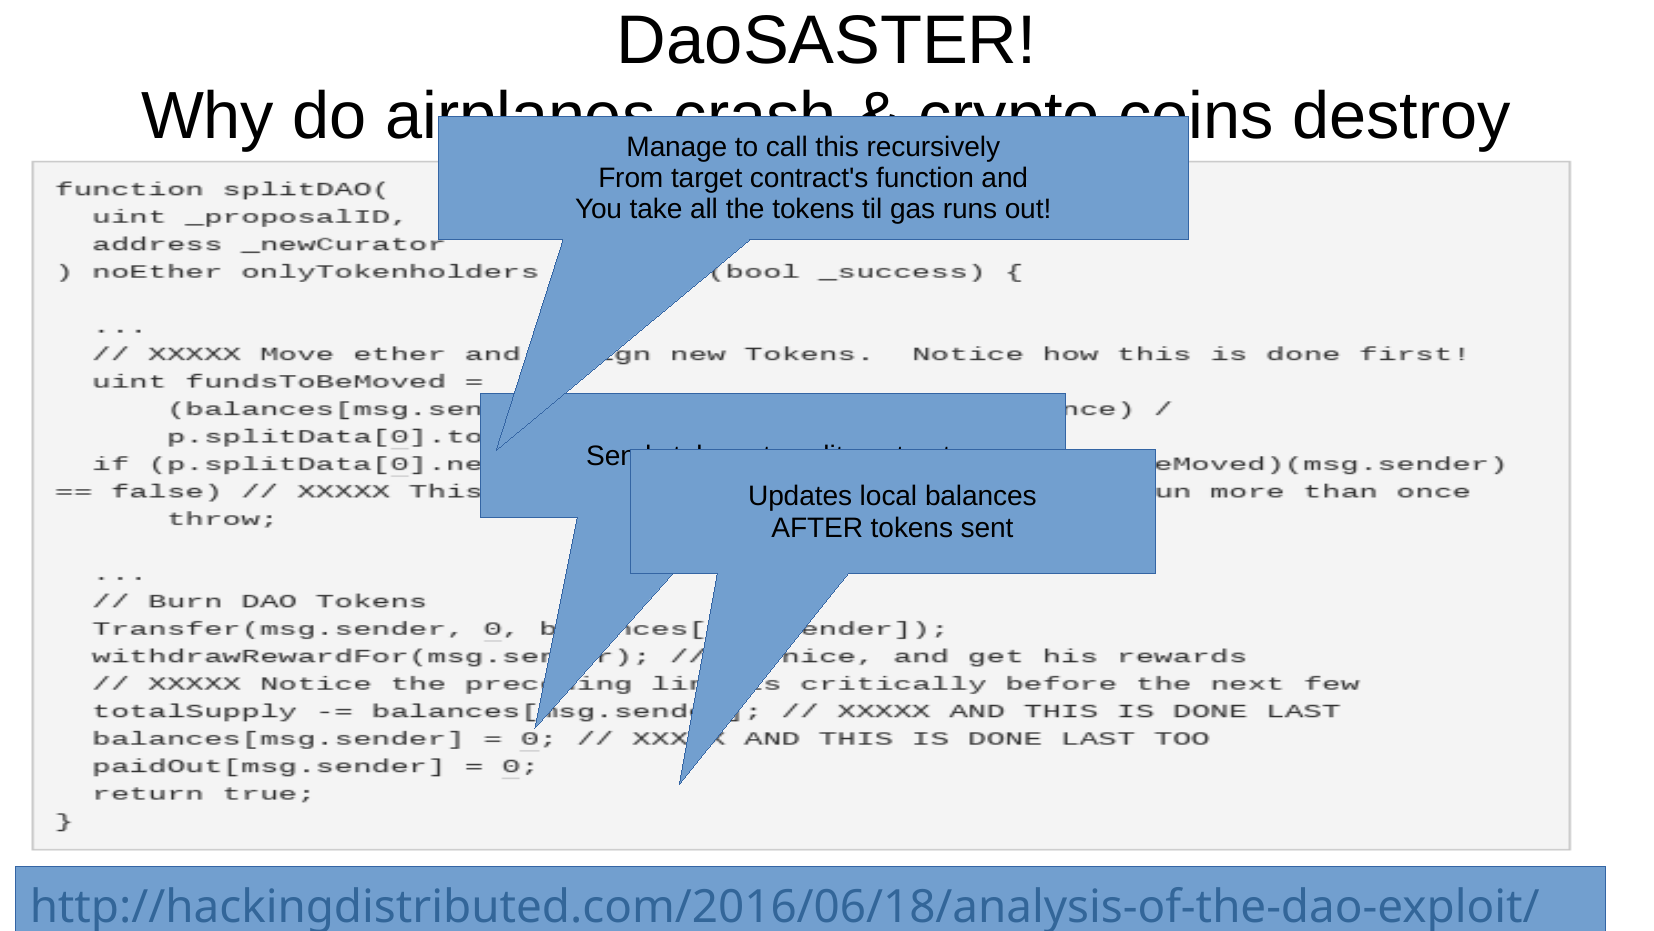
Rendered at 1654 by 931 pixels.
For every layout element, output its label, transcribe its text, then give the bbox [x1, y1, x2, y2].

text_box Updates local balances AFTER tokens sent [630, 449, 1156, 785]
text_box http://hackingdistributed.com/2016/06/18/analysis-of-the-dao-exploit/ [15, 866, 1606, 931]
text_box Manage to call this recursively From target contract's function and You take all the tokens til gas runs out! [438, 116, 1189, 451]
title DaoSASTER! Why do airplanes crash & crypto coins destroy wealth? [82, 1, 1571, 157]
text_box Sends tokens to split contract. [480, 393, 1066, 729]
picture [30, 157, 1576, 852]
